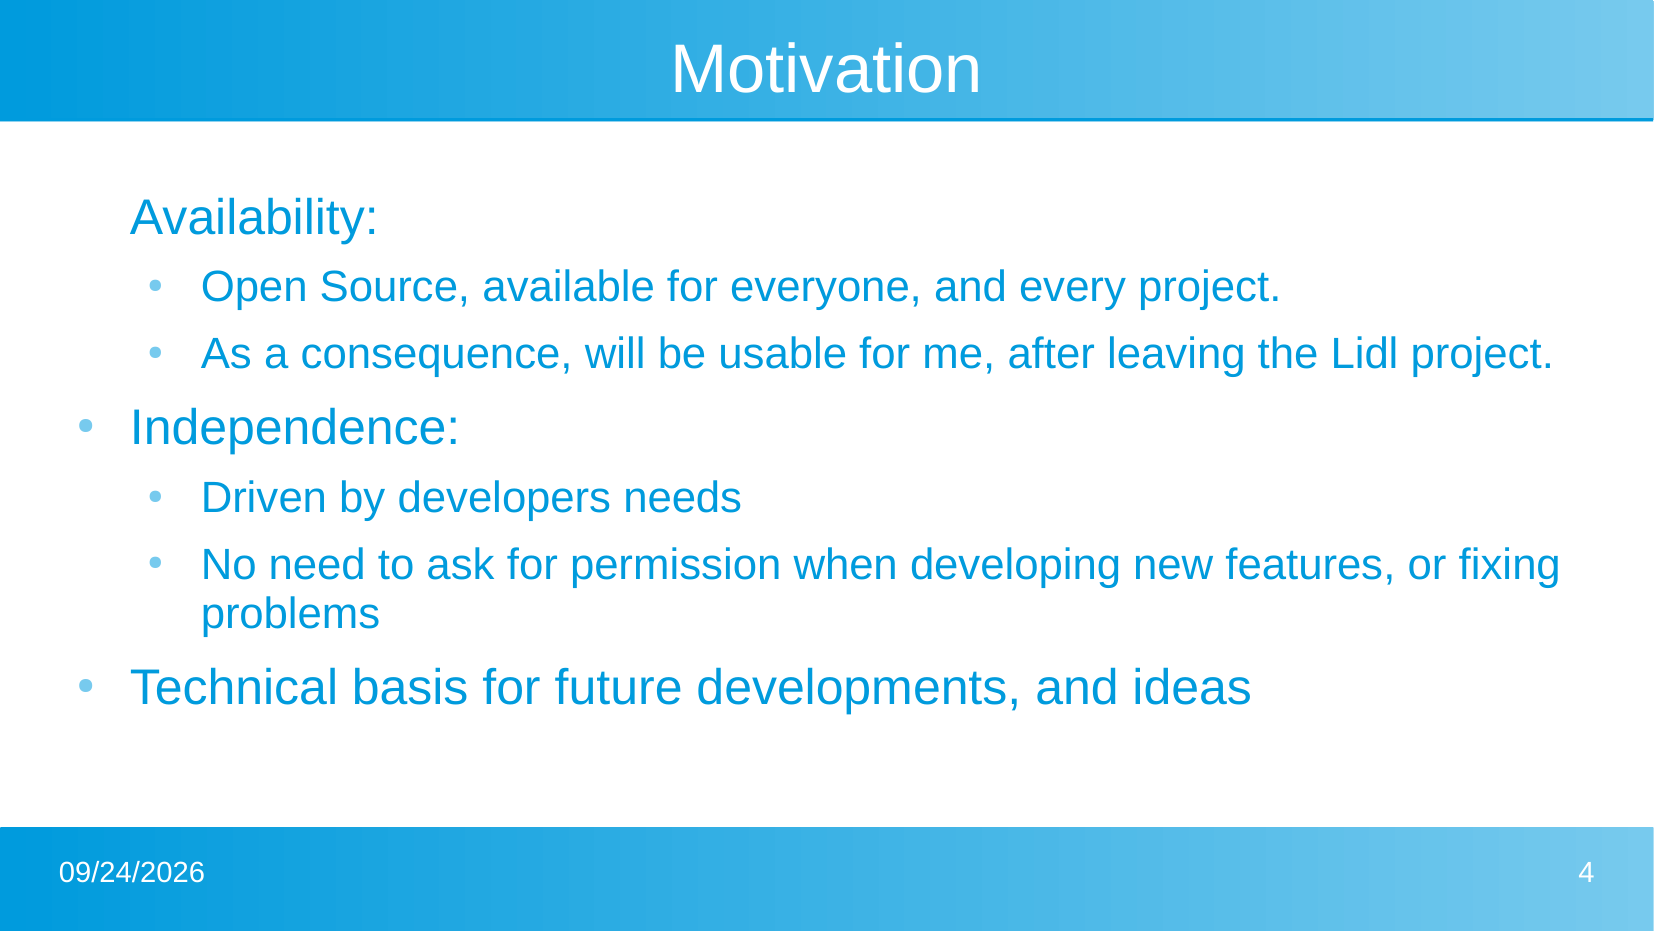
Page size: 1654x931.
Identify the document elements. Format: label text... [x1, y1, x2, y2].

list Availability: Open Source, available for everyone, and every project. As a consequence, will be usable for me, after leaving the Lidl project. Independence: Driven by developers needs No need to ask for permission when developing new features, or fixing problems Technical basis for future developments, and ideas [59, 188, 1595, 780]
title Motivation [59, 29, 1595, 108]
